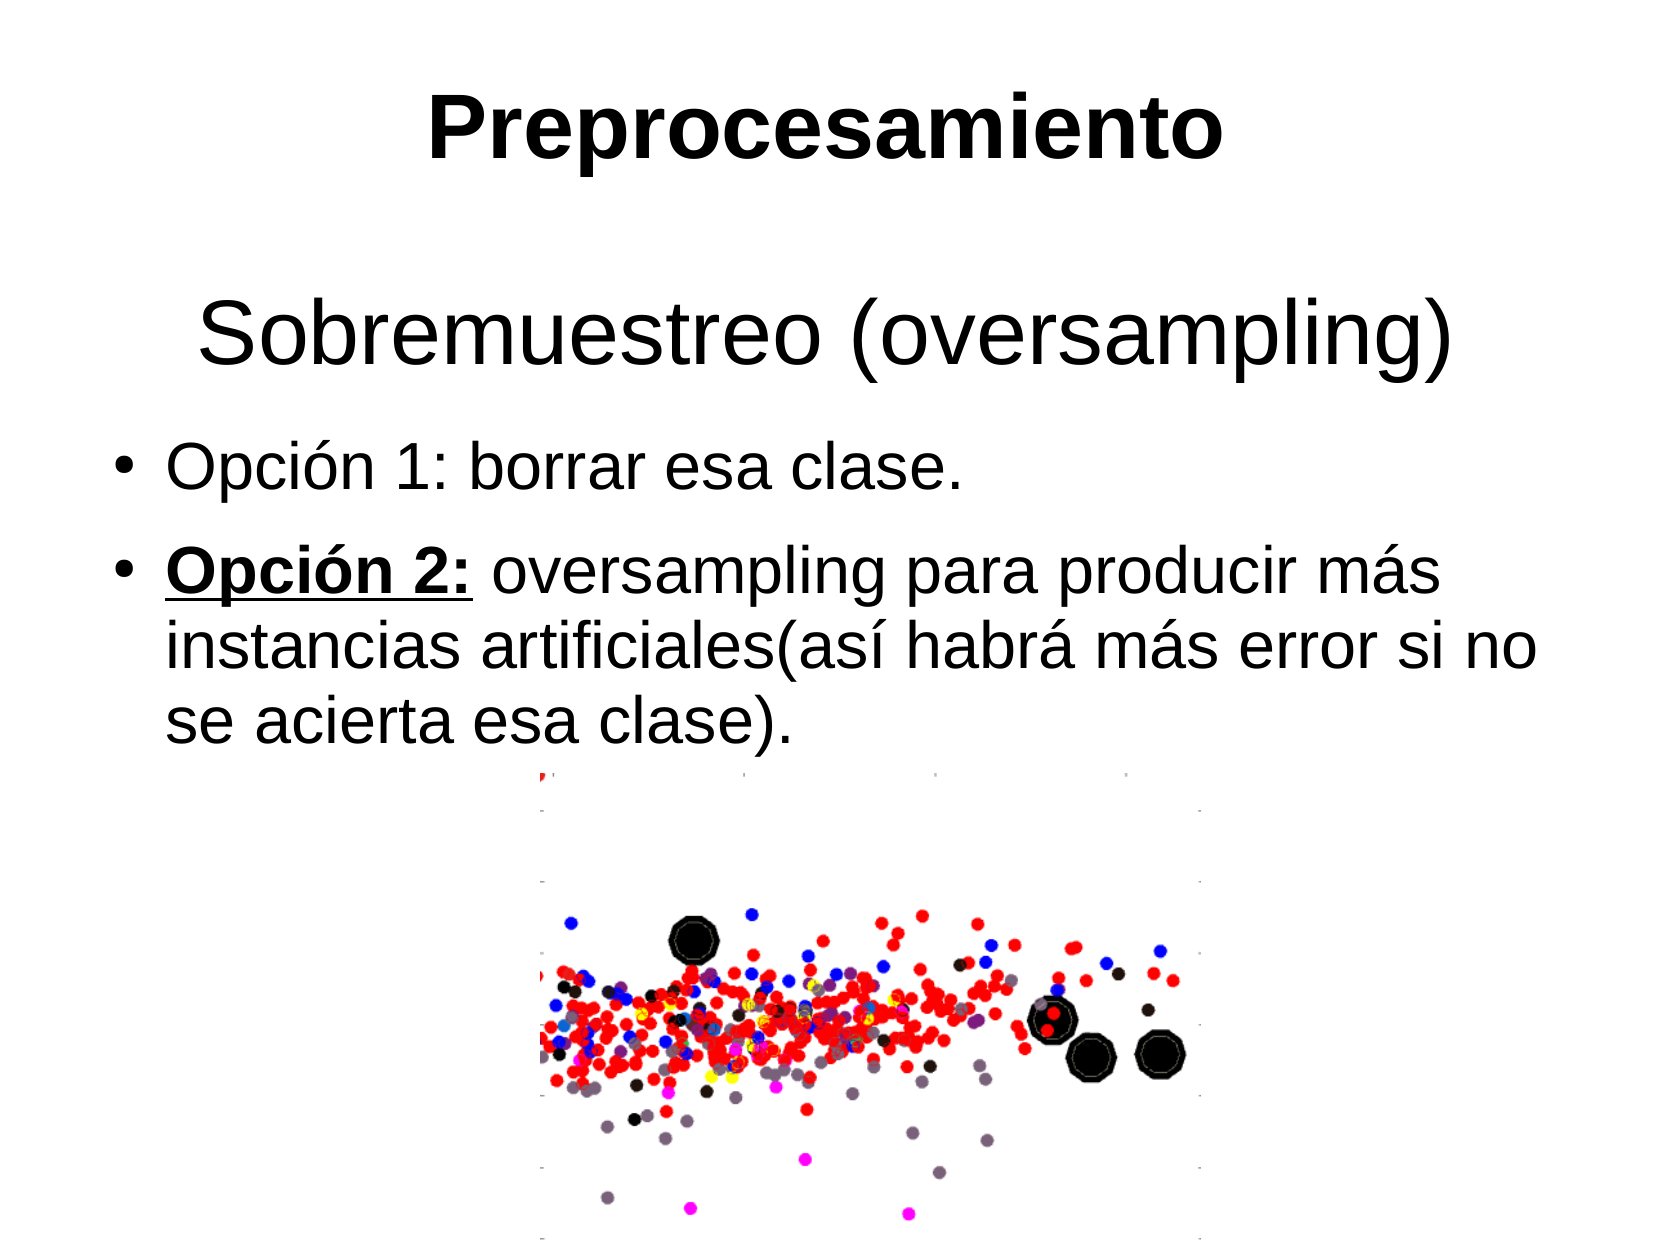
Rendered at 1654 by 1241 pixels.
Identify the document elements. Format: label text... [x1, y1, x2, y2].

list Opción 1: borrar esa clase. Opción 2: oversampling para producir más instancias artificiales(así habrá más error si no se acierta esa clase). [94, 428, 1583, 1149]
title Preprocesamiento Sobremuestreo (oversampling) [82, 76, 1571, 384]
picture [540, 773, 1201, 1241]
